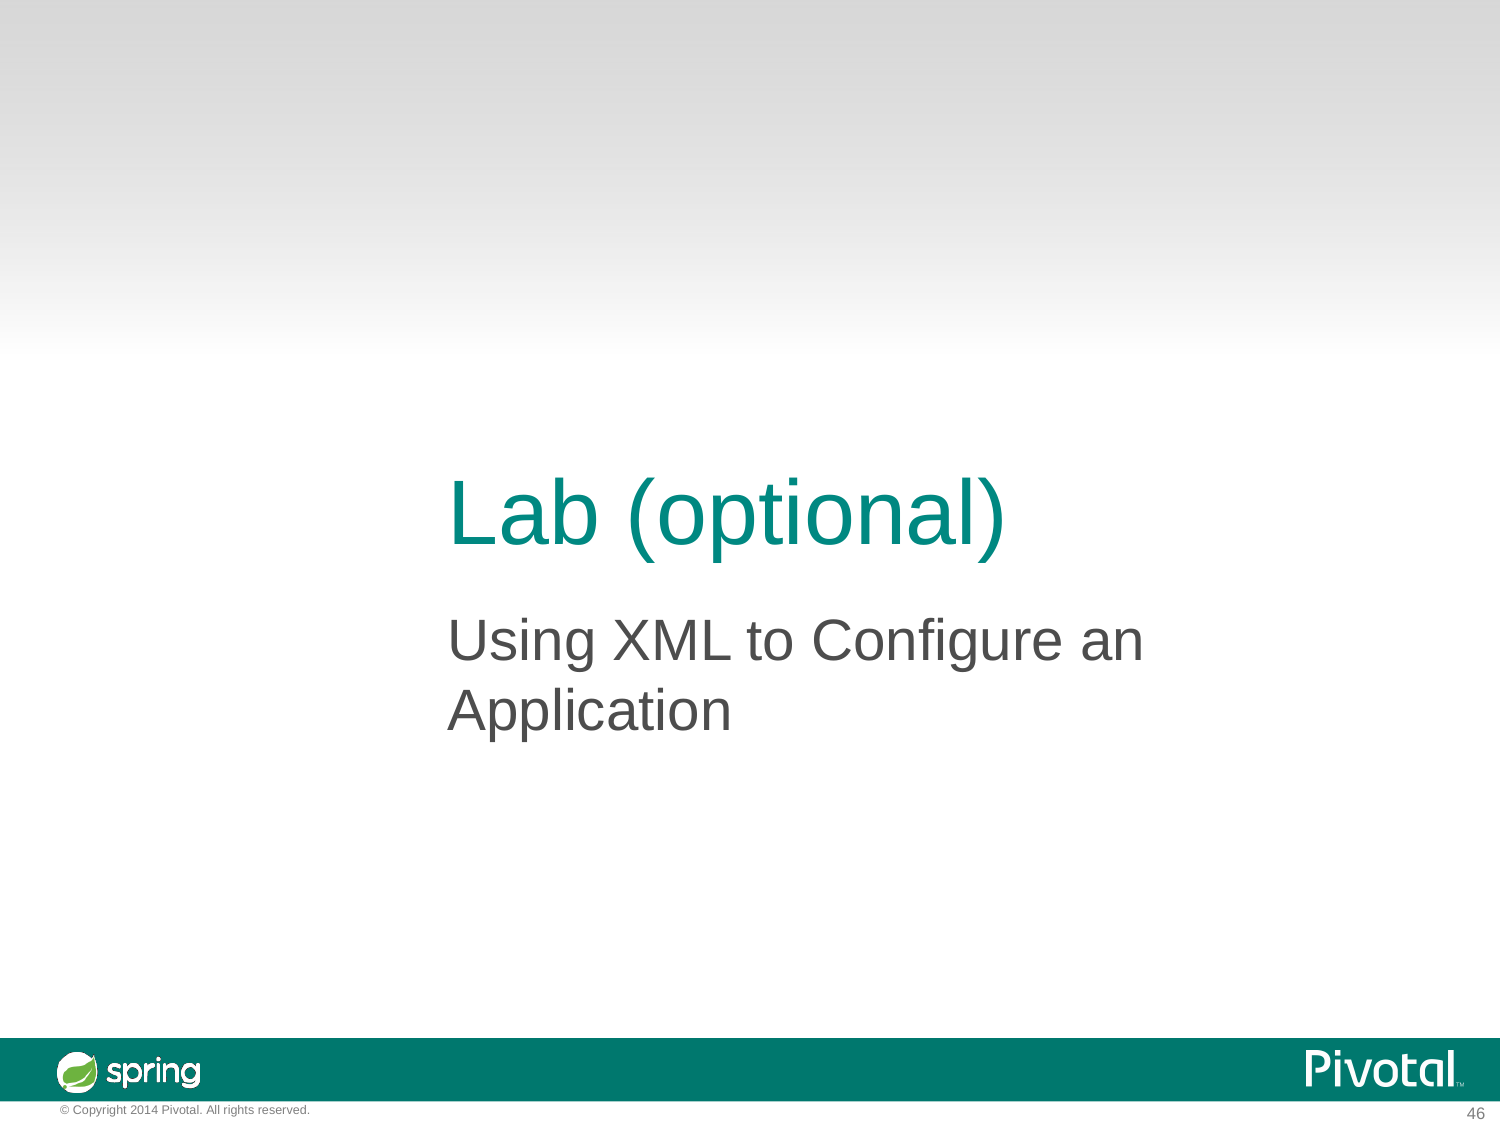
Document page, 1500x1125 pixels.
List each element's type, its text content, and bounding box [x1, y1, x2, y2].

picture [32, 1041, 210, 1103]
text_box Using XML to Configure an Application [447, 602, 1440, 914]
title Lab (optional) [447, 454, 1440, 565]
picture [1306, 1050, 1464, 1087]
